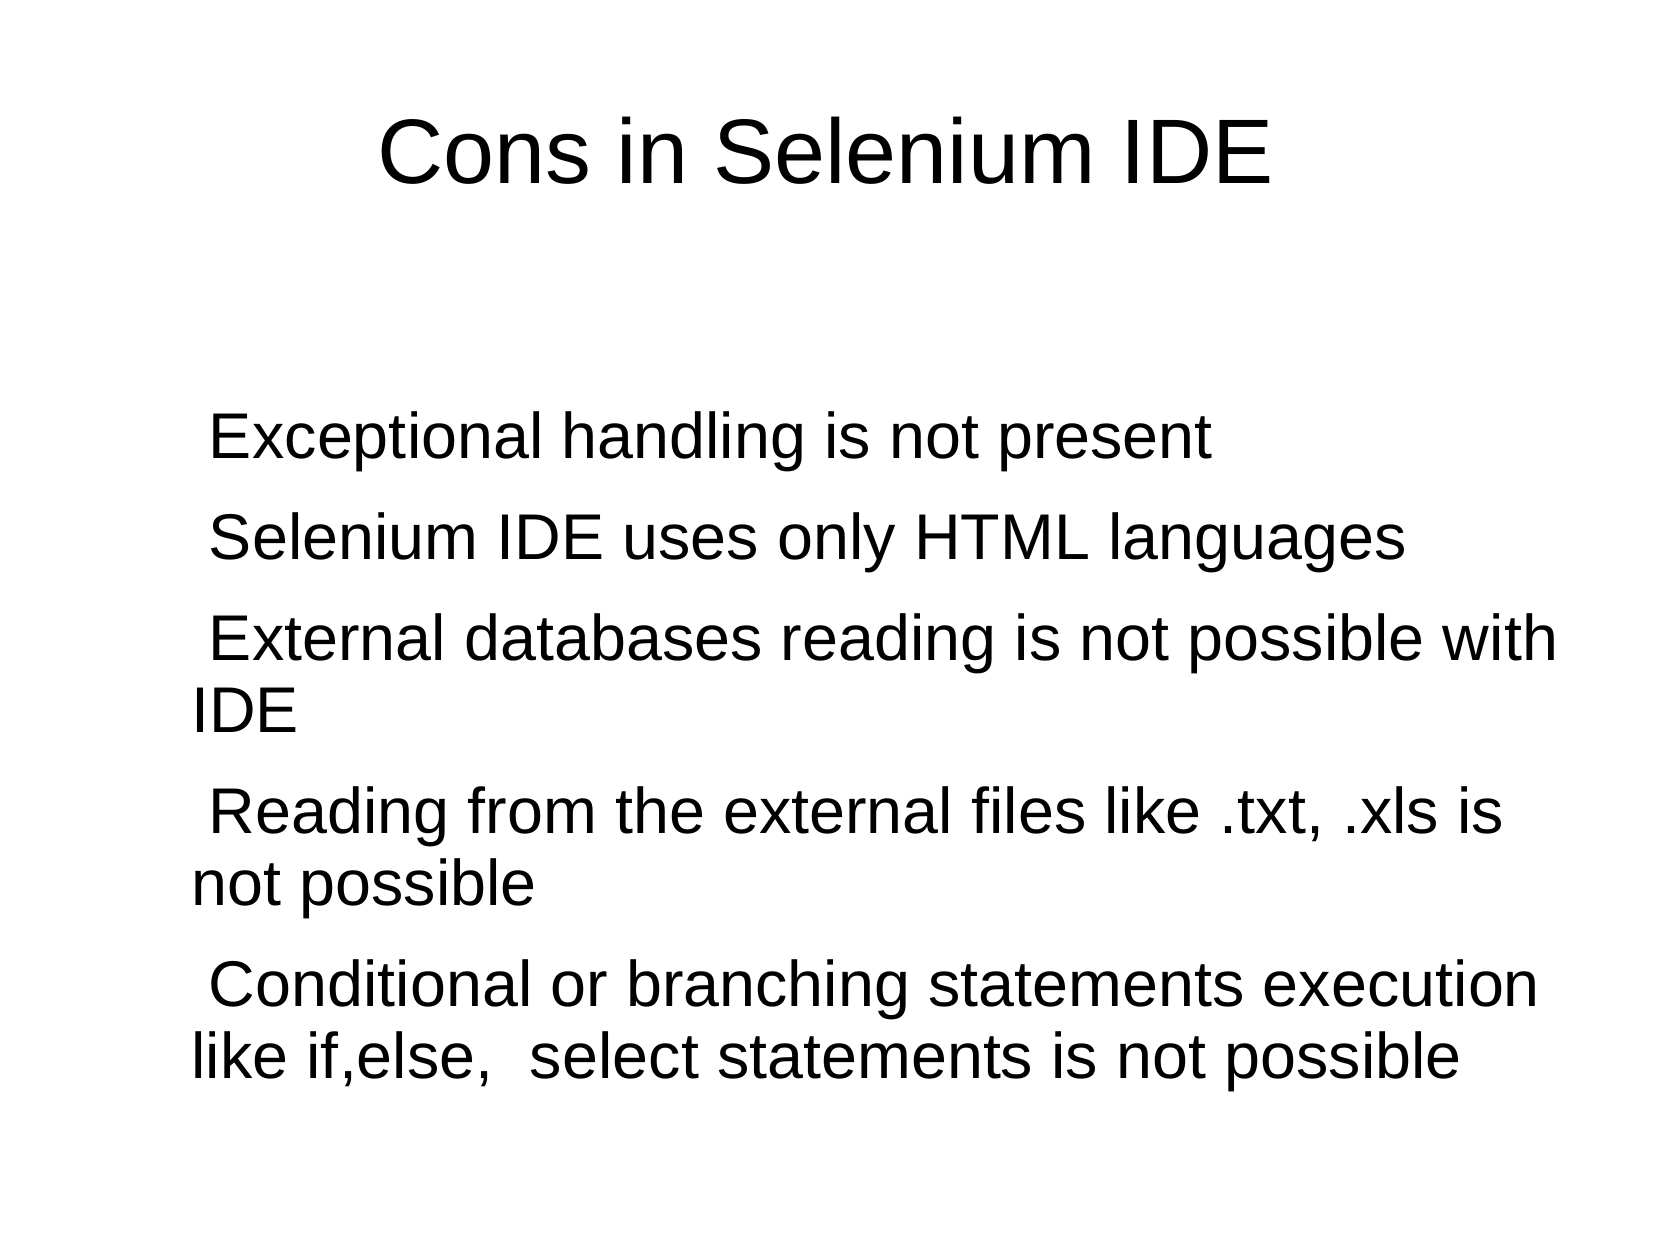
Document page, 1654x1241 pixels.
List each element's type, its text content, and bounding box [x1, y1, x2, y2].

title Cons in Selenium IDE [82, 49, 1571, 257]
list Exceptional handling is not present Selenium IDE uses only HTML languages External databases reading is not possible with IDE Reading from the external files like .txt, .xls is not possible Conditional or branching statements execution like if,else, select statements is not possible [82, 290, 1571, 1109]
